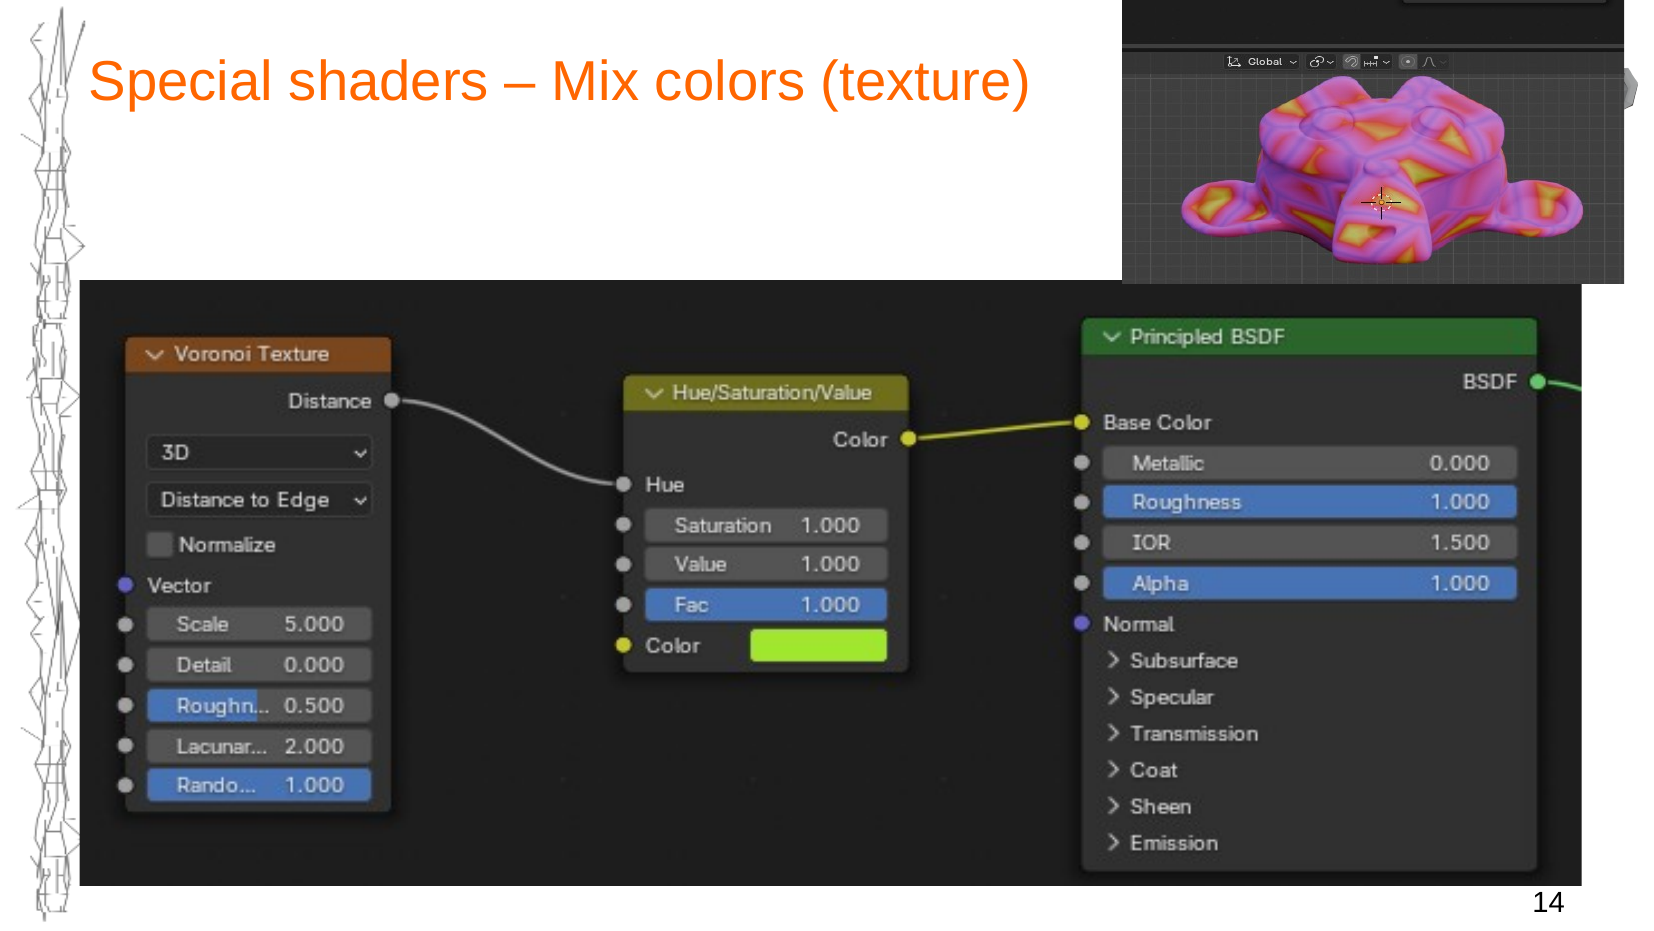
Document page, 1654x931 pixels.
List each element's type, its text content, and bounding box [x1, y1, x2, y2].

title Special shaders – Mix colors (texture) [88, 29, 1122, 133]
picture [79, 0, 1645, 886]
